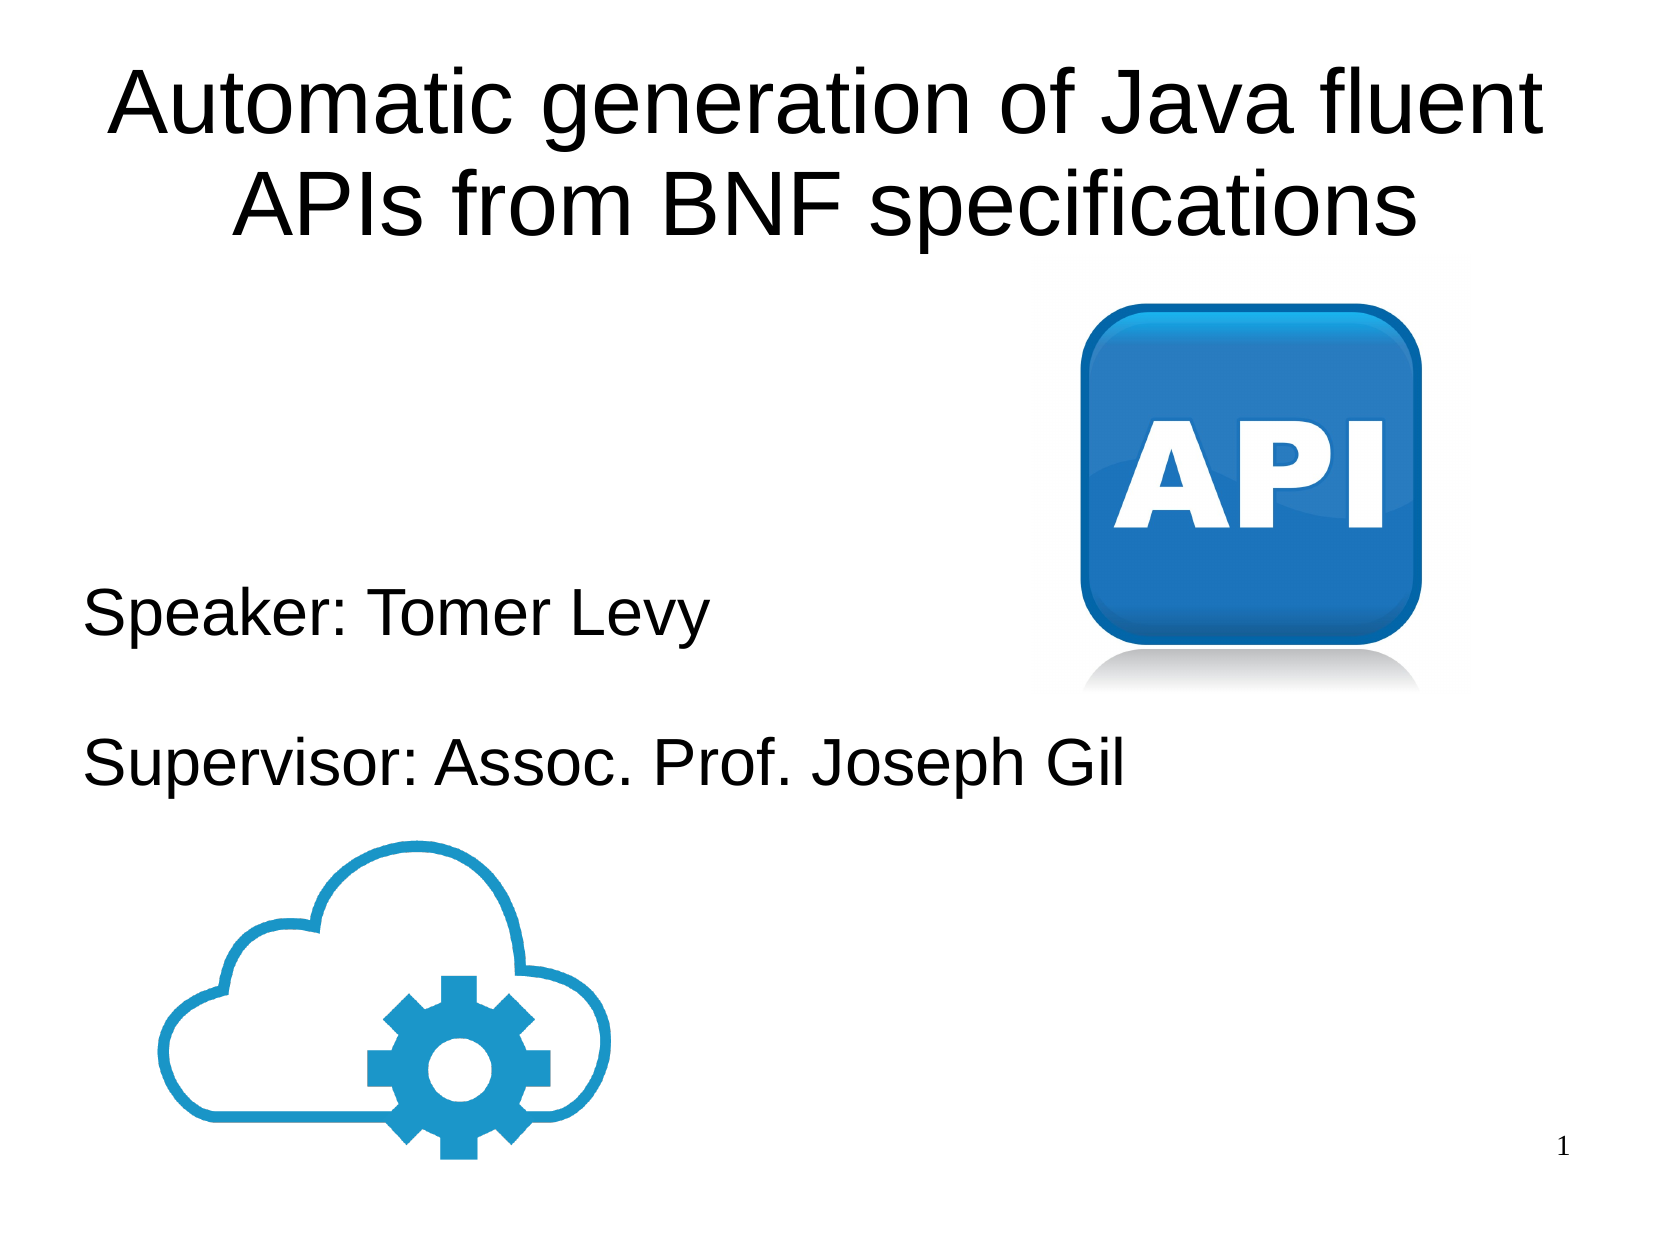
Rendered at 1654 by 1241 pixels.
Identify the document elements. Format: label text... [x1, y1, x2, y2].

subtitle Speaker: Tomer Levy Supervisor: Assoc. Prof. Joseph Gil [82, 290, 1571, 1010]
picture [1031, 254, 1471, 694]
title Automatic generation of Java fluent APIs from BNF specifications [82, 49, 1571, 257]
picture [157, 840, 611, 1160]
